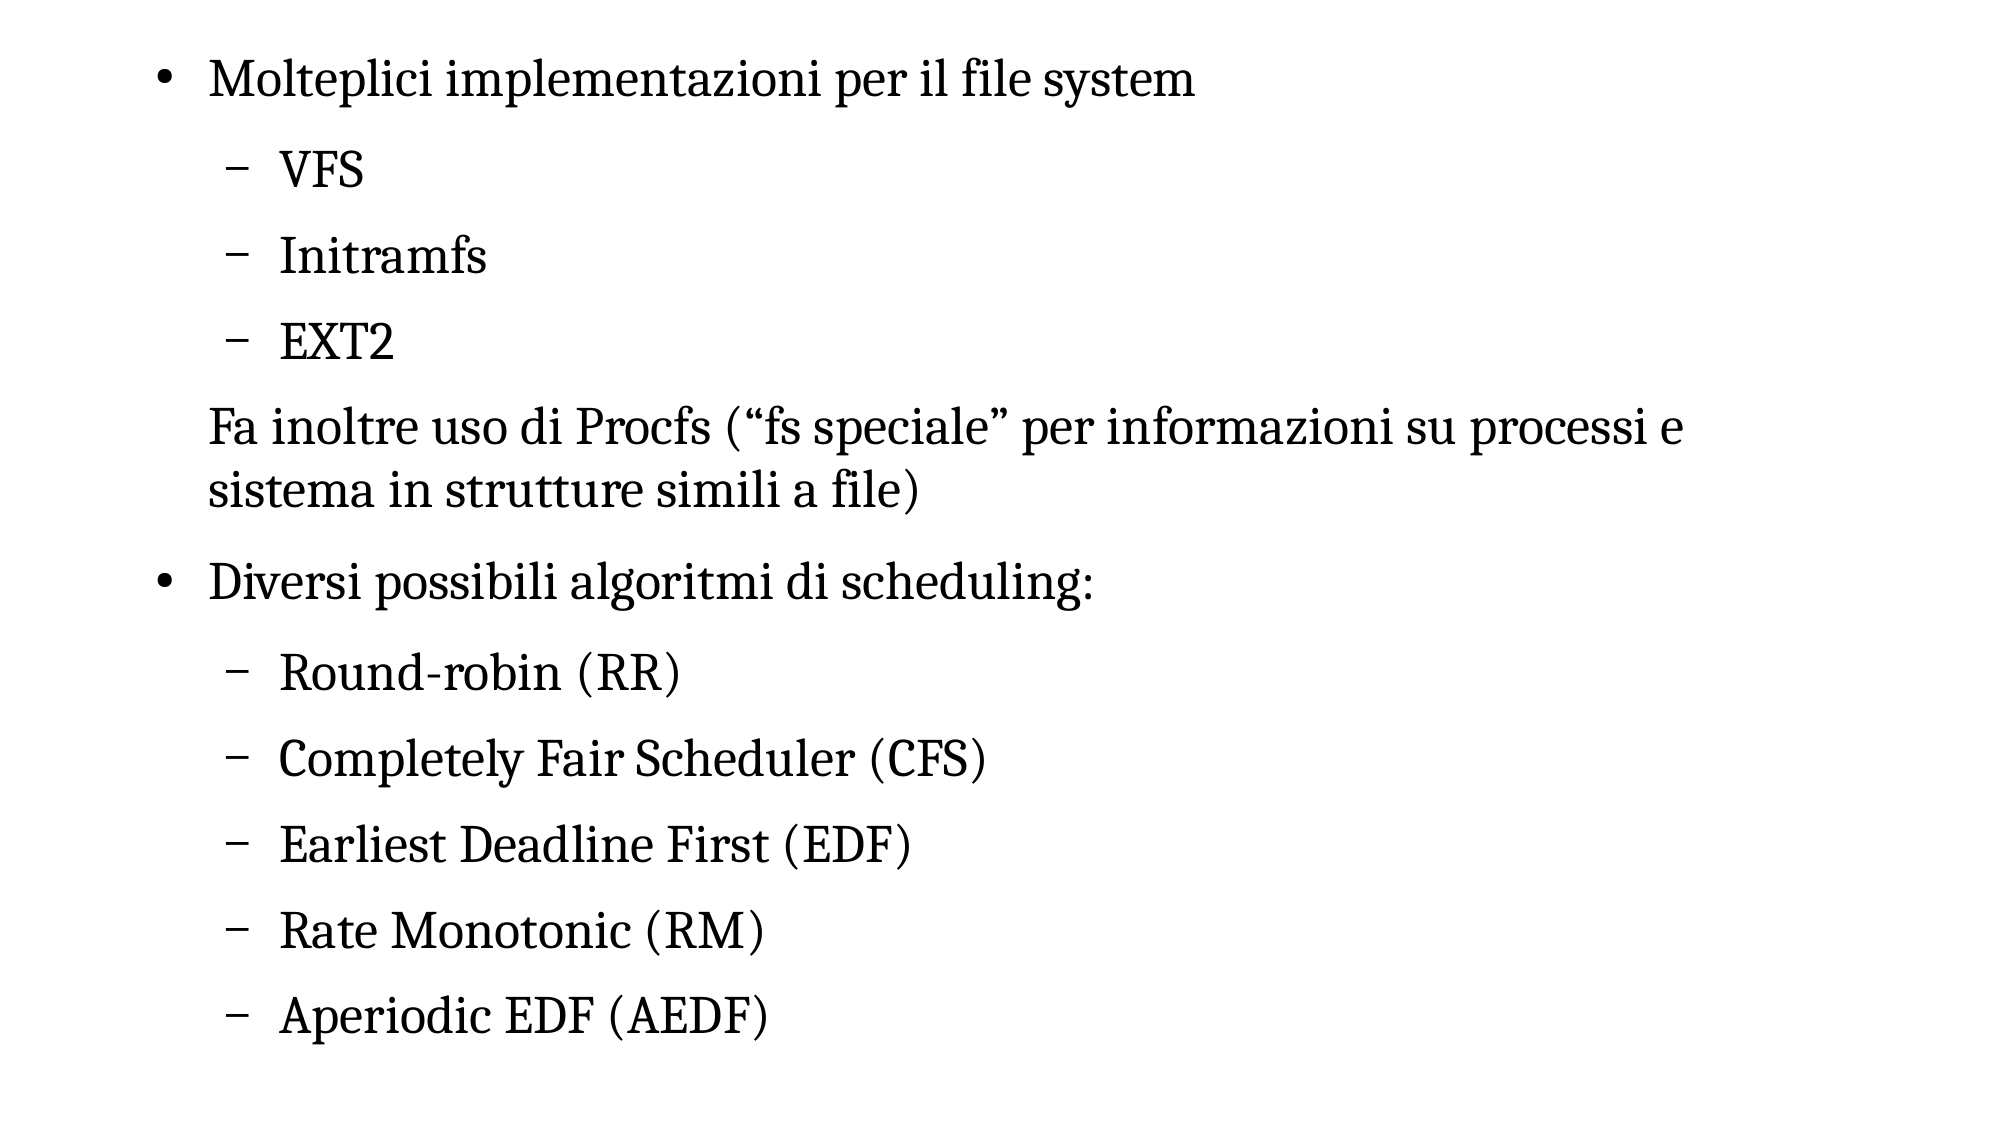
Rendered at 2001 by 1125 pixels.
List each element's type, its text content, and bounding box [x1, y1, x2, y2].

list Molteplici implementazioni per il file system VFS Initramfs EXT2 Fa inoltre uso di Procfs (“fs speciale” per informazioni su processi e sistema in strutture simili a file) Diversi possibili algoritmi di scheduling: Round-robin (RR) Completely Fair Scheduler (CFS) Earliest Deadline First (EDF) Rate Monotonic (RM) Aperiodic EDF (AEDF) [137, 47, 1863, 1065]
